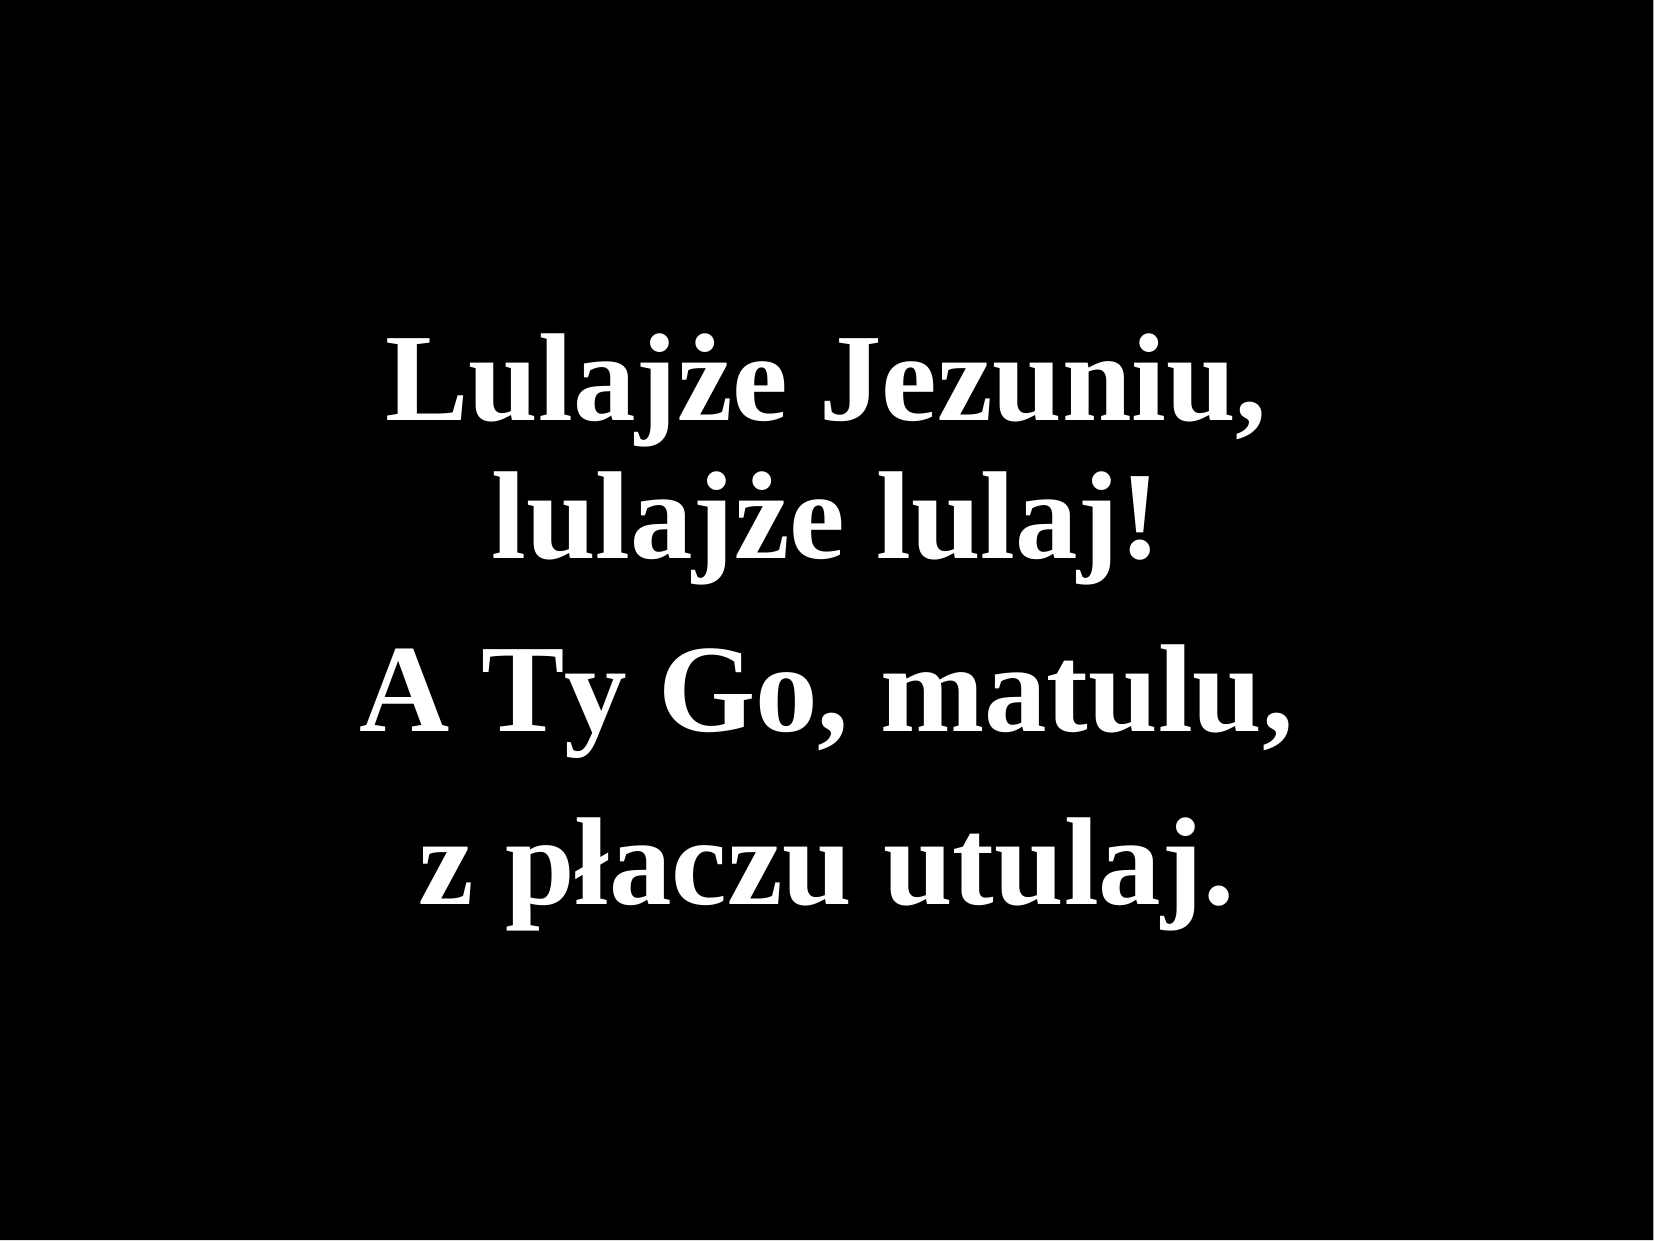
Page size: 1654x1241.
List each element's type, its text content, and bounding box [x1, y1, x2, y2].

title Lulajże Jezuniu, lulajże lulaj! ppp A Ty Go, matulu, ppp z płaczu utulaj. [0, 0, 1654, 1241]
